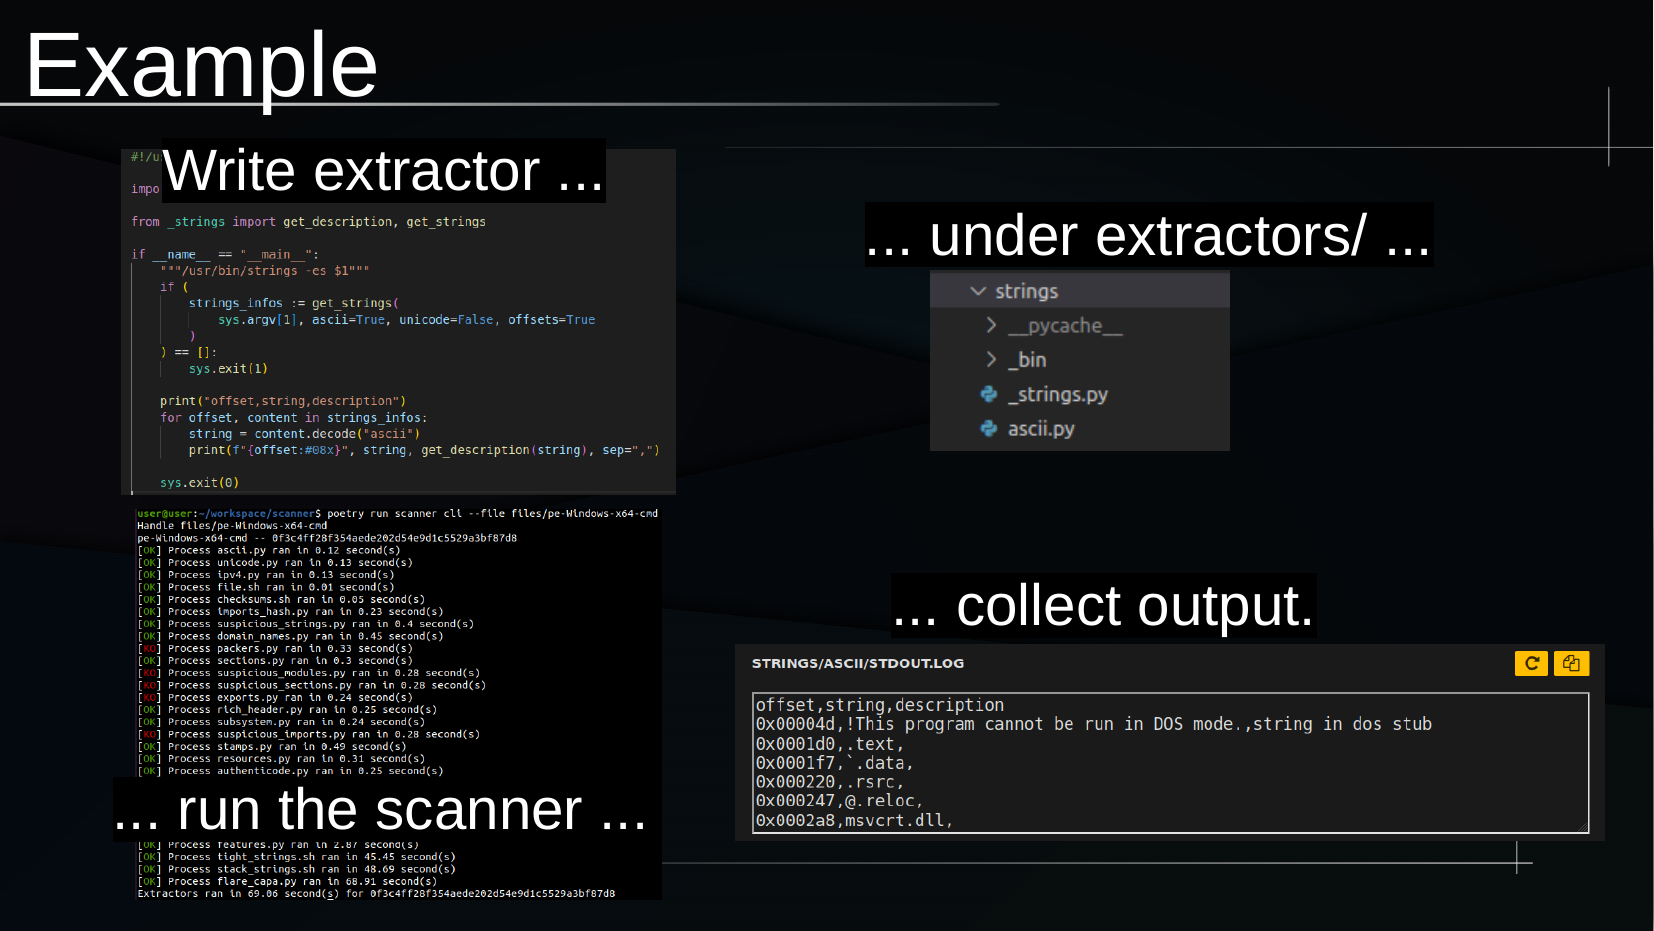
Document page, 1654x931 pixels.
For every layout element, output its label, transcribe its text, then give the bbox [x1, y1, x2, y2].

picture [0, 0, 1654, 931]
title ... run the scanner ... [11, 769, 751, 849]
title ... under extractors/ ... [780, 195, 1519, 275]
title Write extractor ... [15, 130, 754, 211]
title Example [23, 11, 1589, 119]
title ... collect output. [735, 565, 1474, 646]
